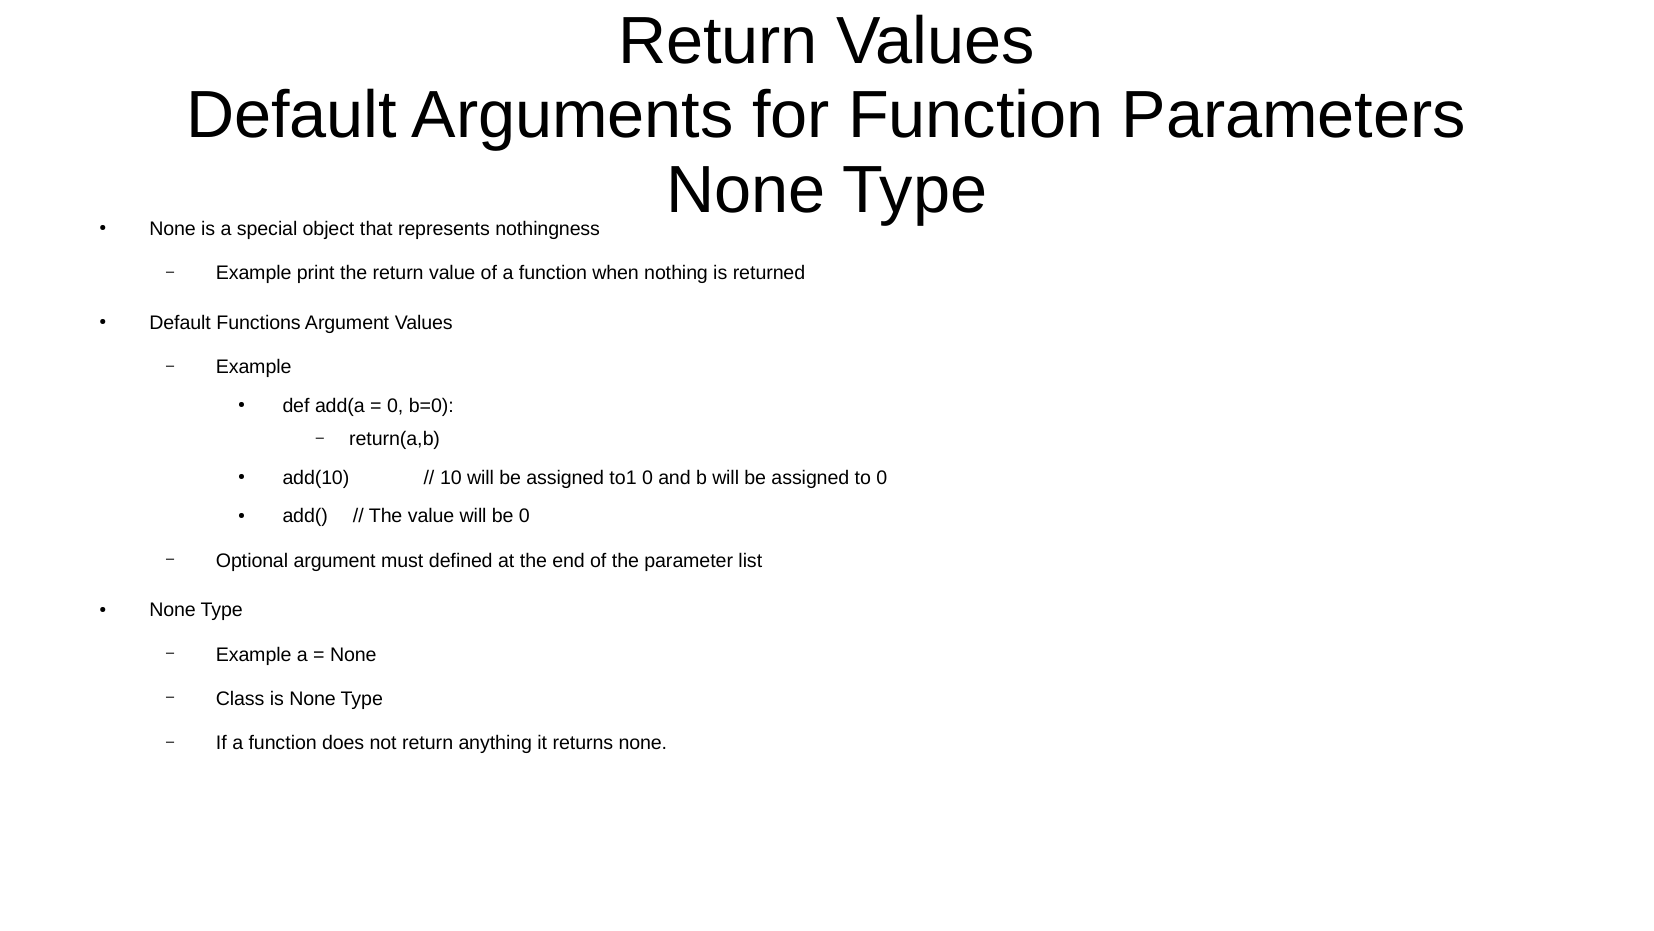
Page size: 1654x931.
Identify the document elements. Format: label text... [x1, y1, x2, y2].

title Return Values Default Arguments for Function Parameters None Type [82, 0, 1571, 217]
list None is a special object that represents nothingness Example print the return value of a function when nothing is returned Default Functions Argument Values Example def add(a = 0, b=0): return(a,b) add(10) // 10 will be assigned to1 0 and b will be assigned to 0 add() // The value will be 0 Optional argument must defined at the end of the parameter list None Type Example a = None Class is None Type If a function does not return anything it returns none. [82, 217, 1571, 758]
